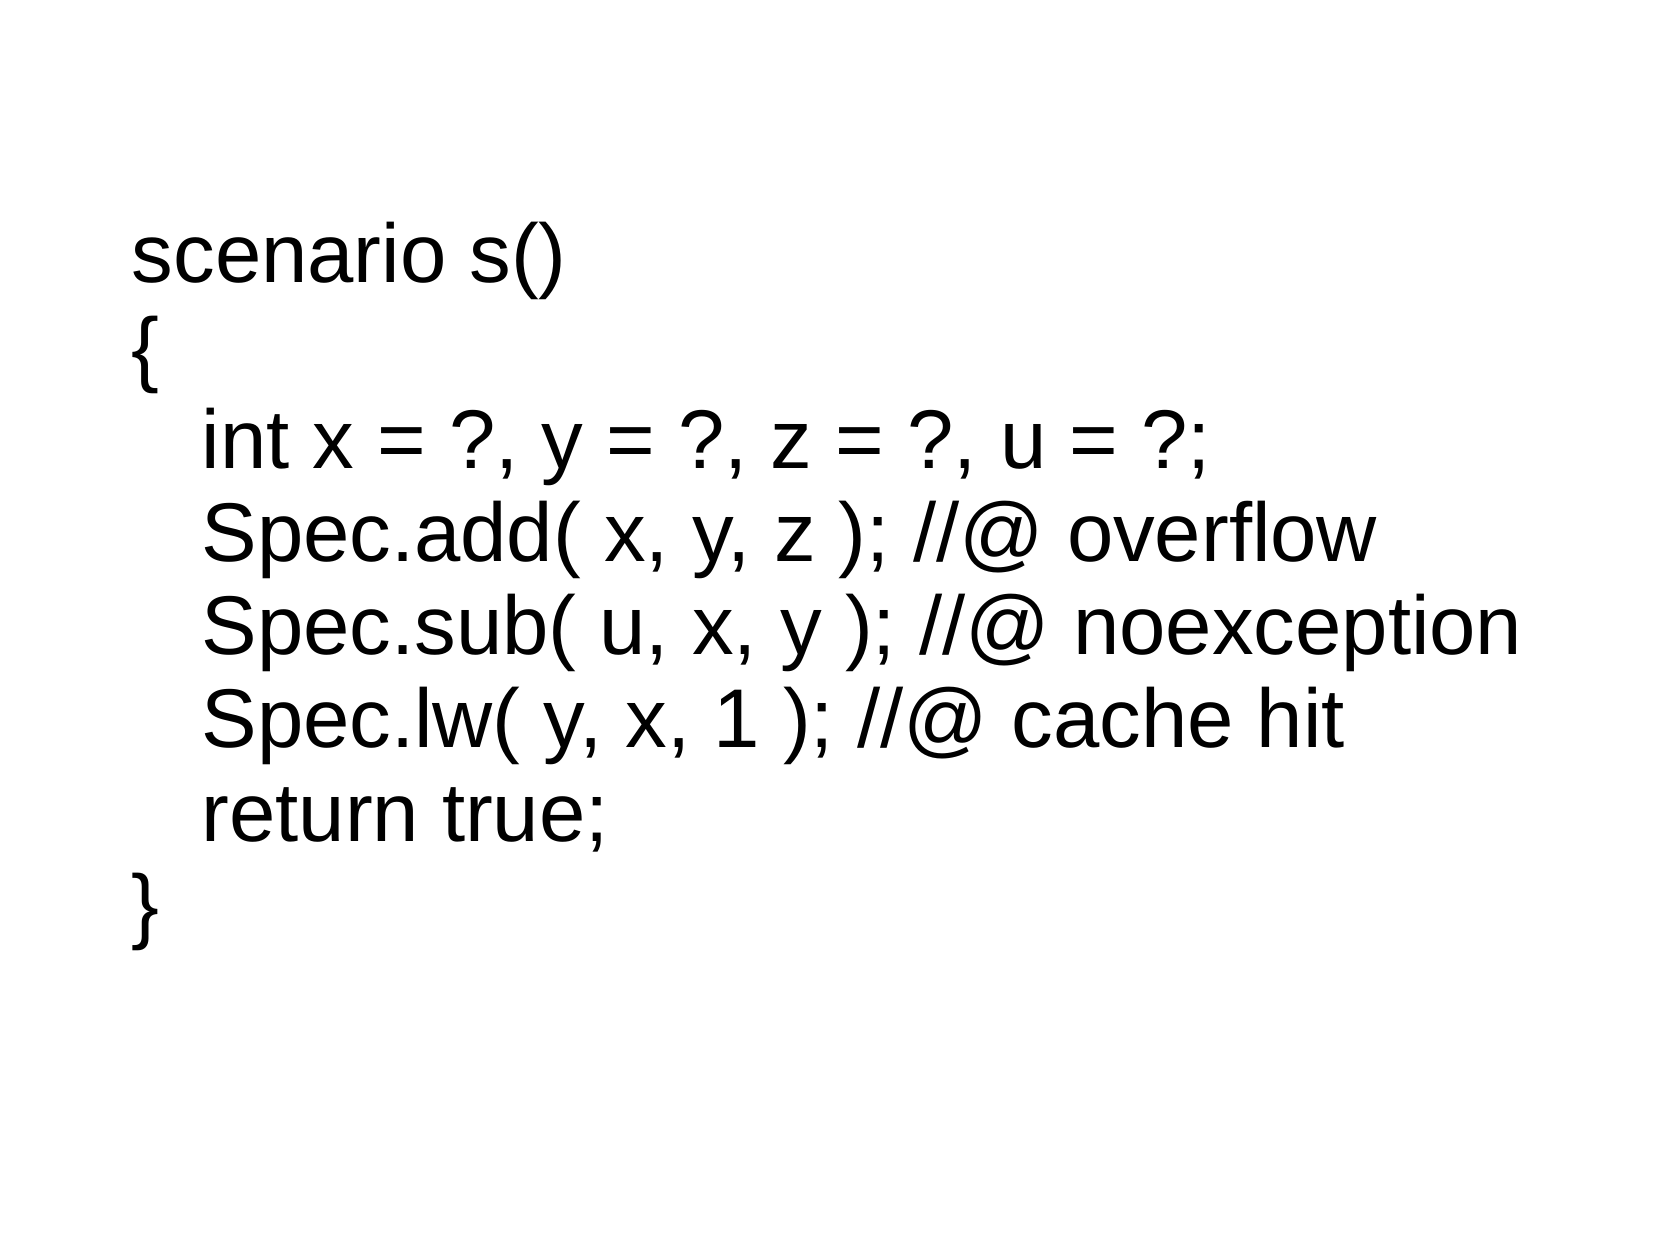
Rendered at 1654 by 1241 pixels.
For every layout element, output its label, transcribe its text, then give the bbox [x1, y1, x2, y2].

text_box scenario s() { int x = ?, y = ?, z = ?, u = ?; Spec.add( x, y, z ); //@ overflow Spec.sub( u, x, y ); //@ noexception Spec.lw( y, x, 1 ); //@ cache hit return true; } [117, 200, 1558, 1067]
